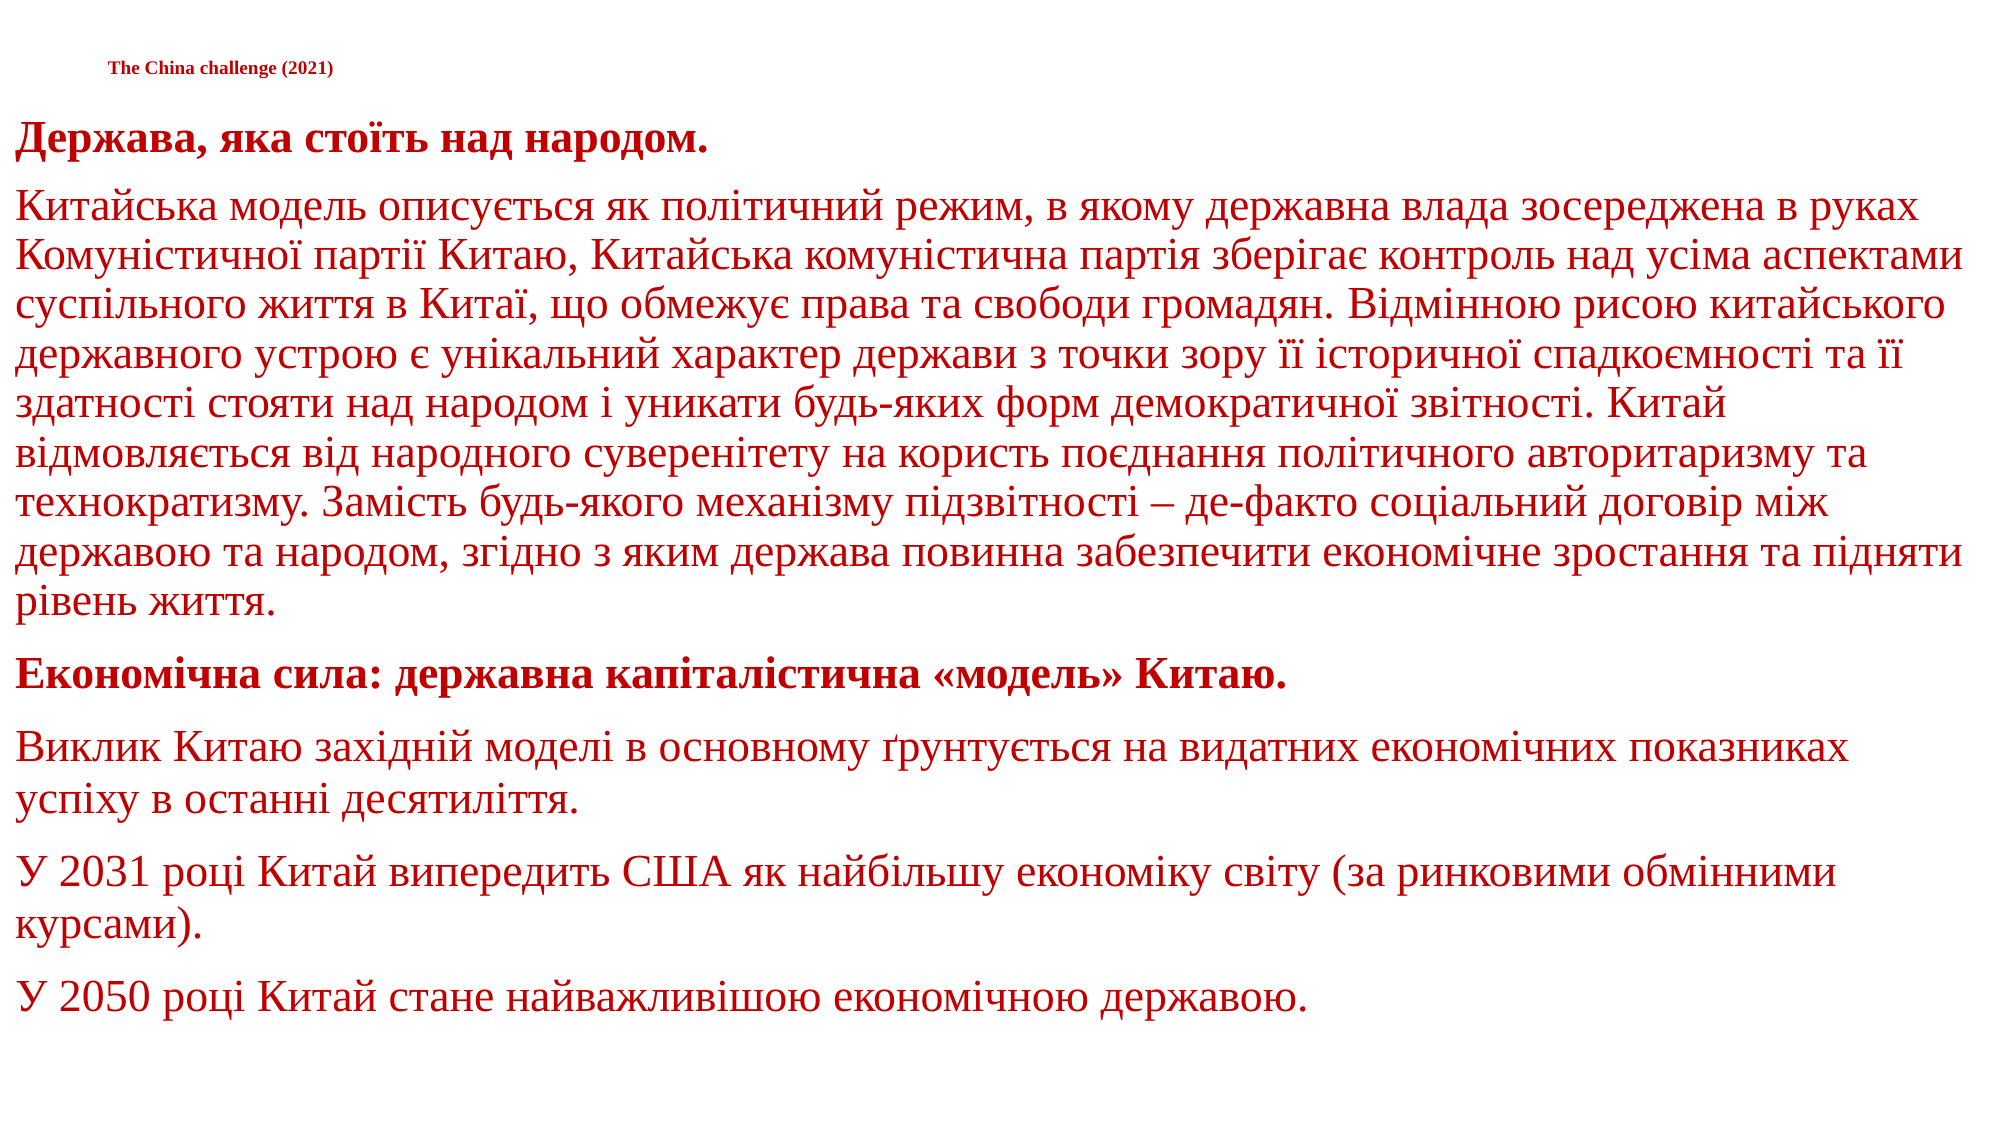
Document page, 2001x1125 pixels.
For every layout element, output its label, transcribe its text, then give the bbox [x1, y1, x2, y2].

list Держава, яка стоїть над народом. Китайська модель описується як політичний режим, в якому державна влада зосереджена в руках Комуністичної партії Китаю, Китайська комуністична партія зберігає контроль над усіма аспектами суспільного життя в Китаї, що обмежує права та свободи громадян. Відмінною рисою китайського державного устрою є унікальний характер держави з точки зору її історичної спадкоємності та її здатності стояти над народом і уникати будь-яких форм демократичної звітності. Китай відмовляється від народного суверенітету на користь поєднання політичного авторитаризму та технократизму. Замість будь-якого механізму підзвітності – де-факто соціальний договір між державою та народом, згідно з яким держава повинна забезпечити економічне зростання та підняти рівень життя. Економічна сила: державна капіталістична «модель» Китаю. Виклик Китаю західній моделі в основному ґрунтується на видатних економічних показниках успіху в останні десятиліття. У 2031 році Китай випередить США як найбільшу економіку світу (за ринковими обмінними курсами). У 2050 році Китай стане найважливішою економічною державою. [0, 113, 2000, 1125]
title The China challenge (2021) [92, 0, 1818, 113]
